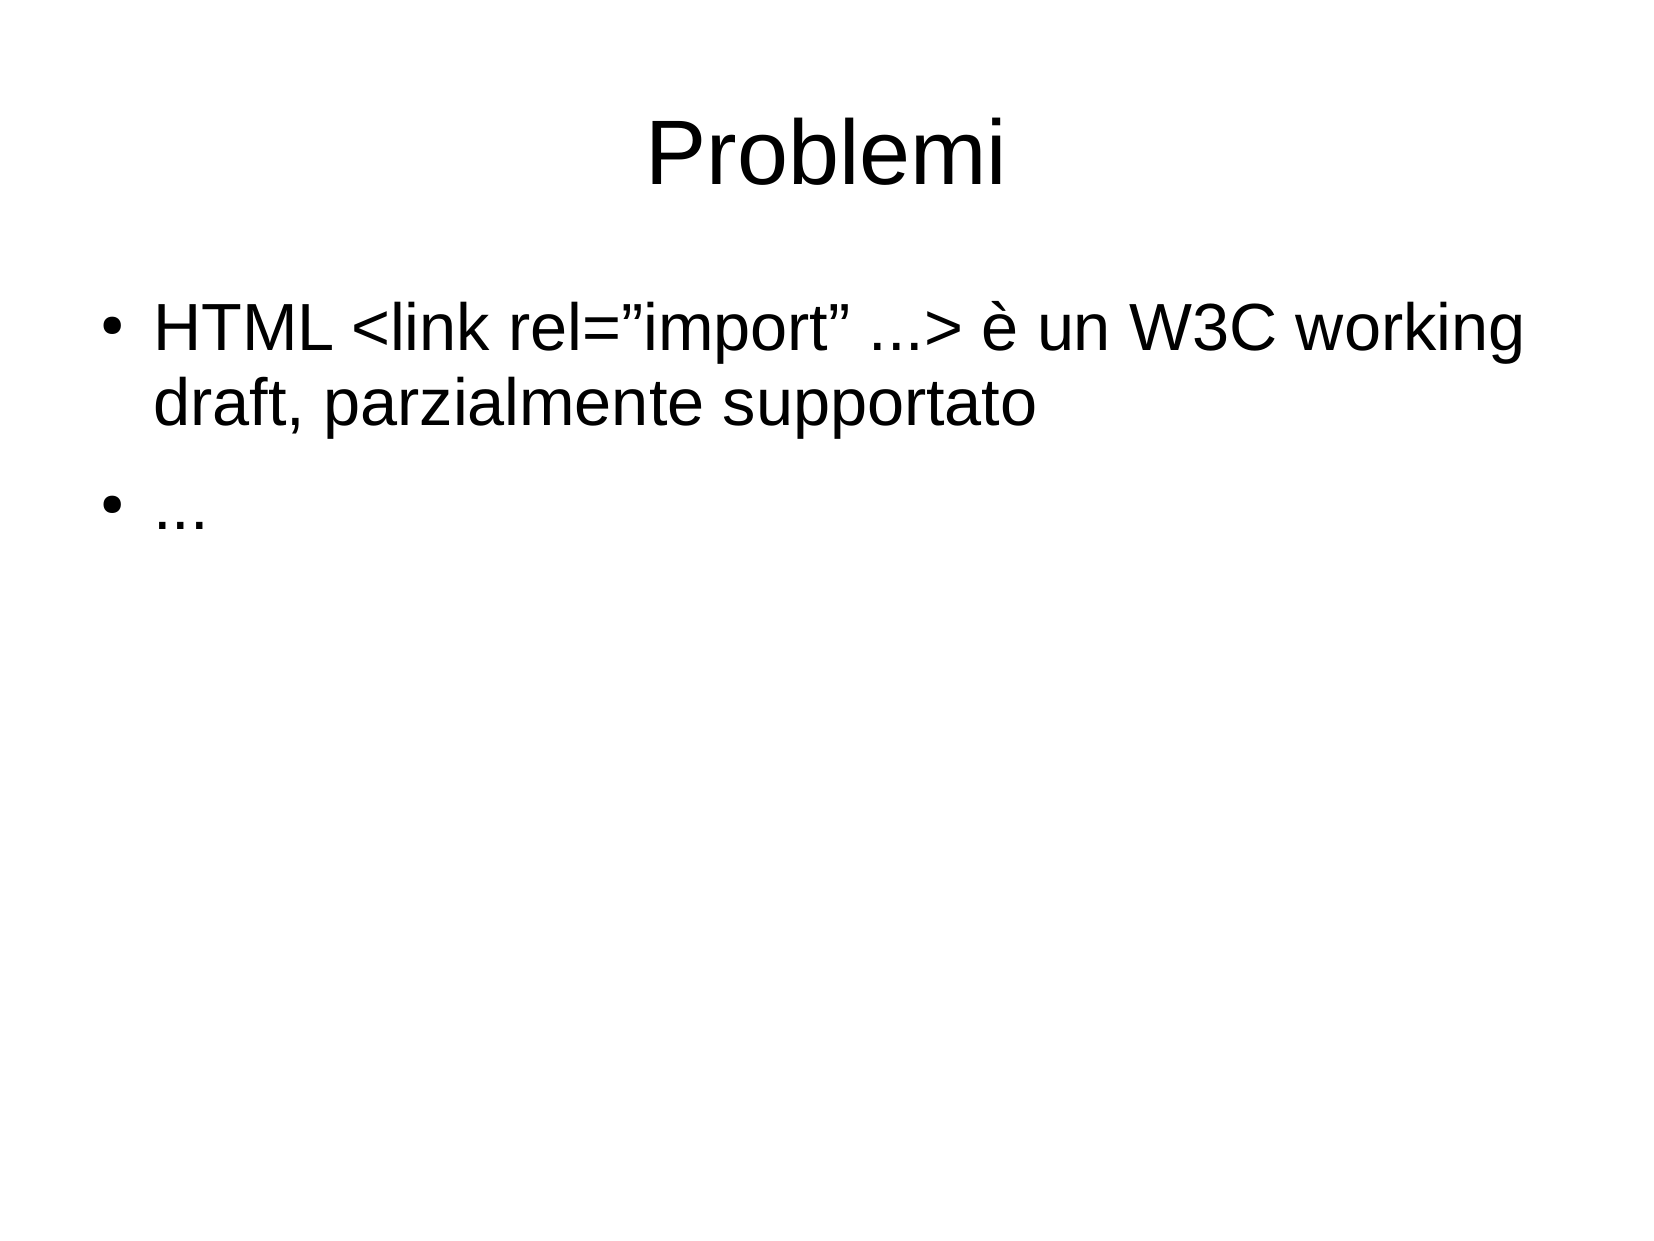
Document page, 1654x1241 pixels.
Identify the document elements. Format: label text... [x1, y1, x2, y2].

title Problemi [82, 49, 1571, 257]
list HTML <link rel=”import” ...> è un W3C working draft, parzialmente supportato ... [82, 290, 1571, 1010]
